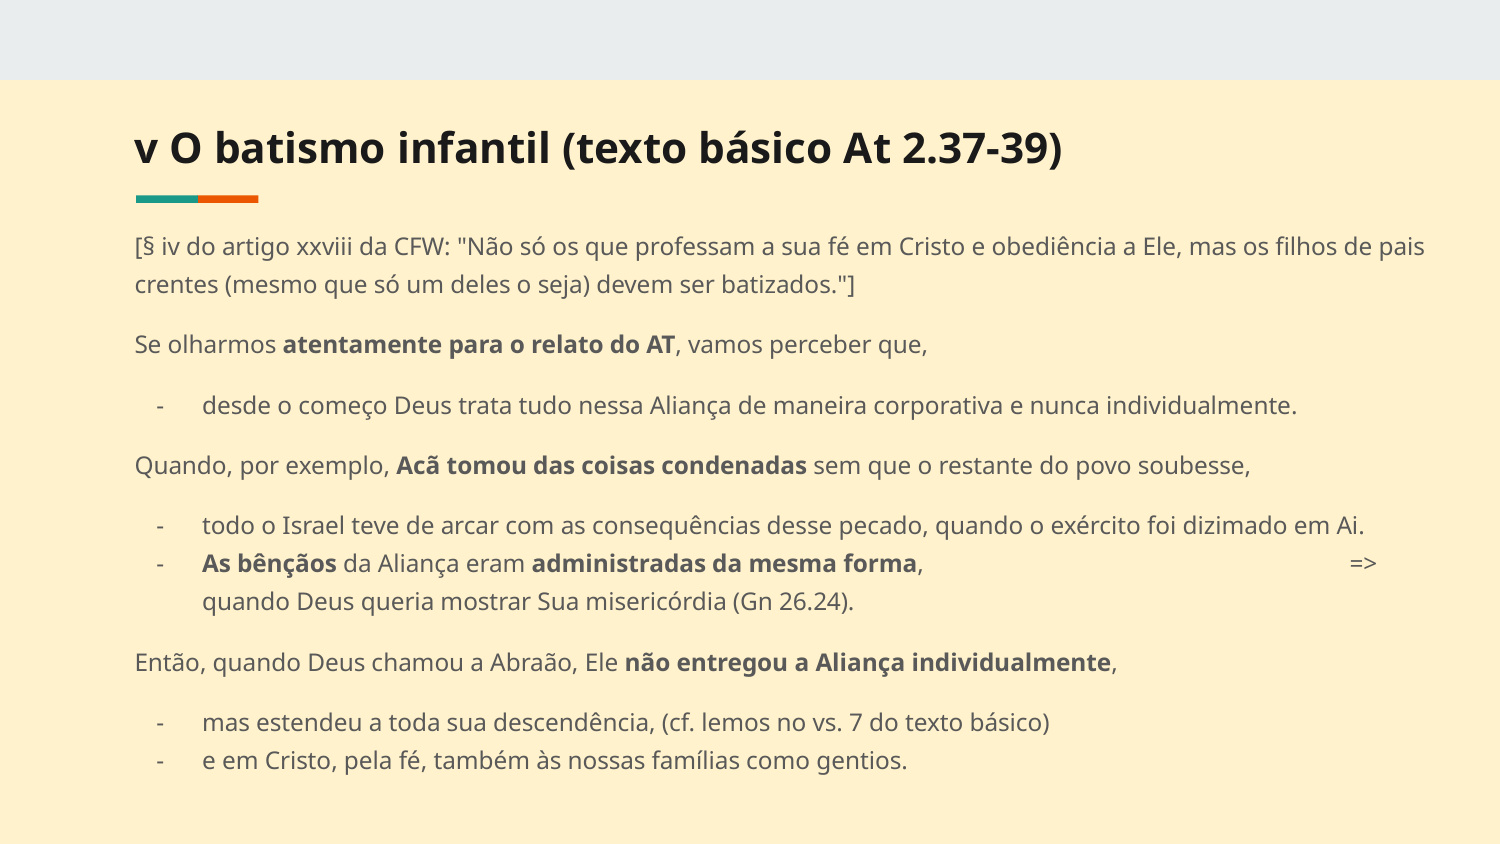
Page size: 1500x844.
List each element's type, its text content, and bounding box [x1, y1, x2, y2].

list [§ iv do artigo xxviii da CFW: "Não só os que professam a sua fé em Cristo e obediência a Ele, mas os filhos de pais crentes (mesmo que só um deles o seja) devem ser batizados."] Se olharmos atentamente para o relato do AT, vamos perceber que, desde o começo Deus trata tudo nessa Aliança de maneira corporativa e nunca individualmente. Quando, por exemplo, Acã tomou das coisas condenadas sem que o restante do povo soubesse, todo o Israel teve de arcar com as consequências desse pecado, quando o exército foi dizimado em Ai. As bênçãos da Aliança eram administradas da mesma forma, => quando Deus queria mostrar Sua misericórdia (Gn 26.24). Então, quando Deus chamou a Abraão, Ele não entregou a Aliança individualmente, mas estendeu a toda sua descendência, (cf. lemos no vs. 7 do texto básico) e em Cristo, pela fé, também às nossas famílias como gentios. [119, 209, 1446, 797]
title v O batismo infantil (texto básico At 2.37-39) [119, 103, 1381, 192]
